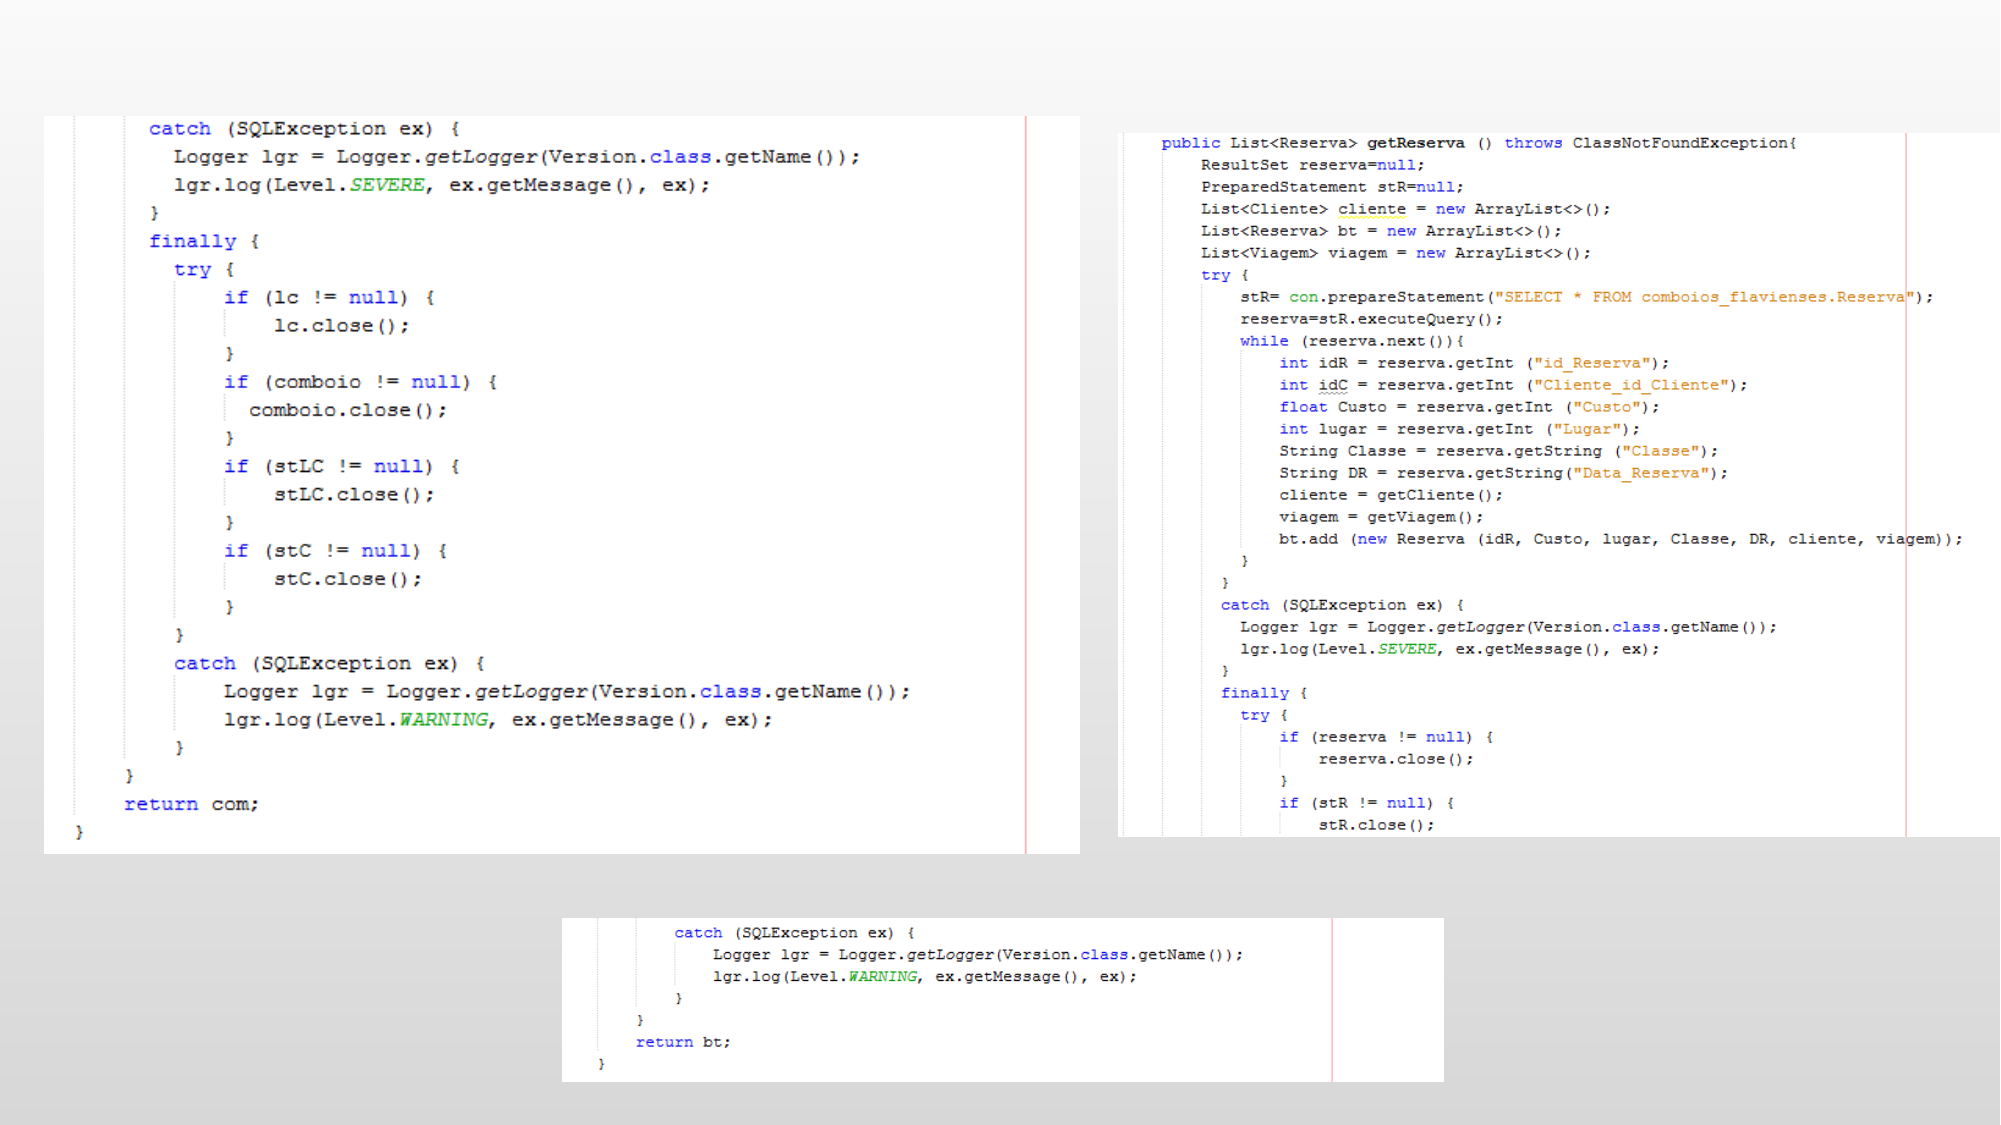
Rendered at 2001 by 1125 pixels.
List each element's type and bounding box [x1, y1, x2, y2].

picture [562, 919, 1444, 1082]
picture [1118, 133, 2000, 837]
picture [44, 116, 1080, 854]
